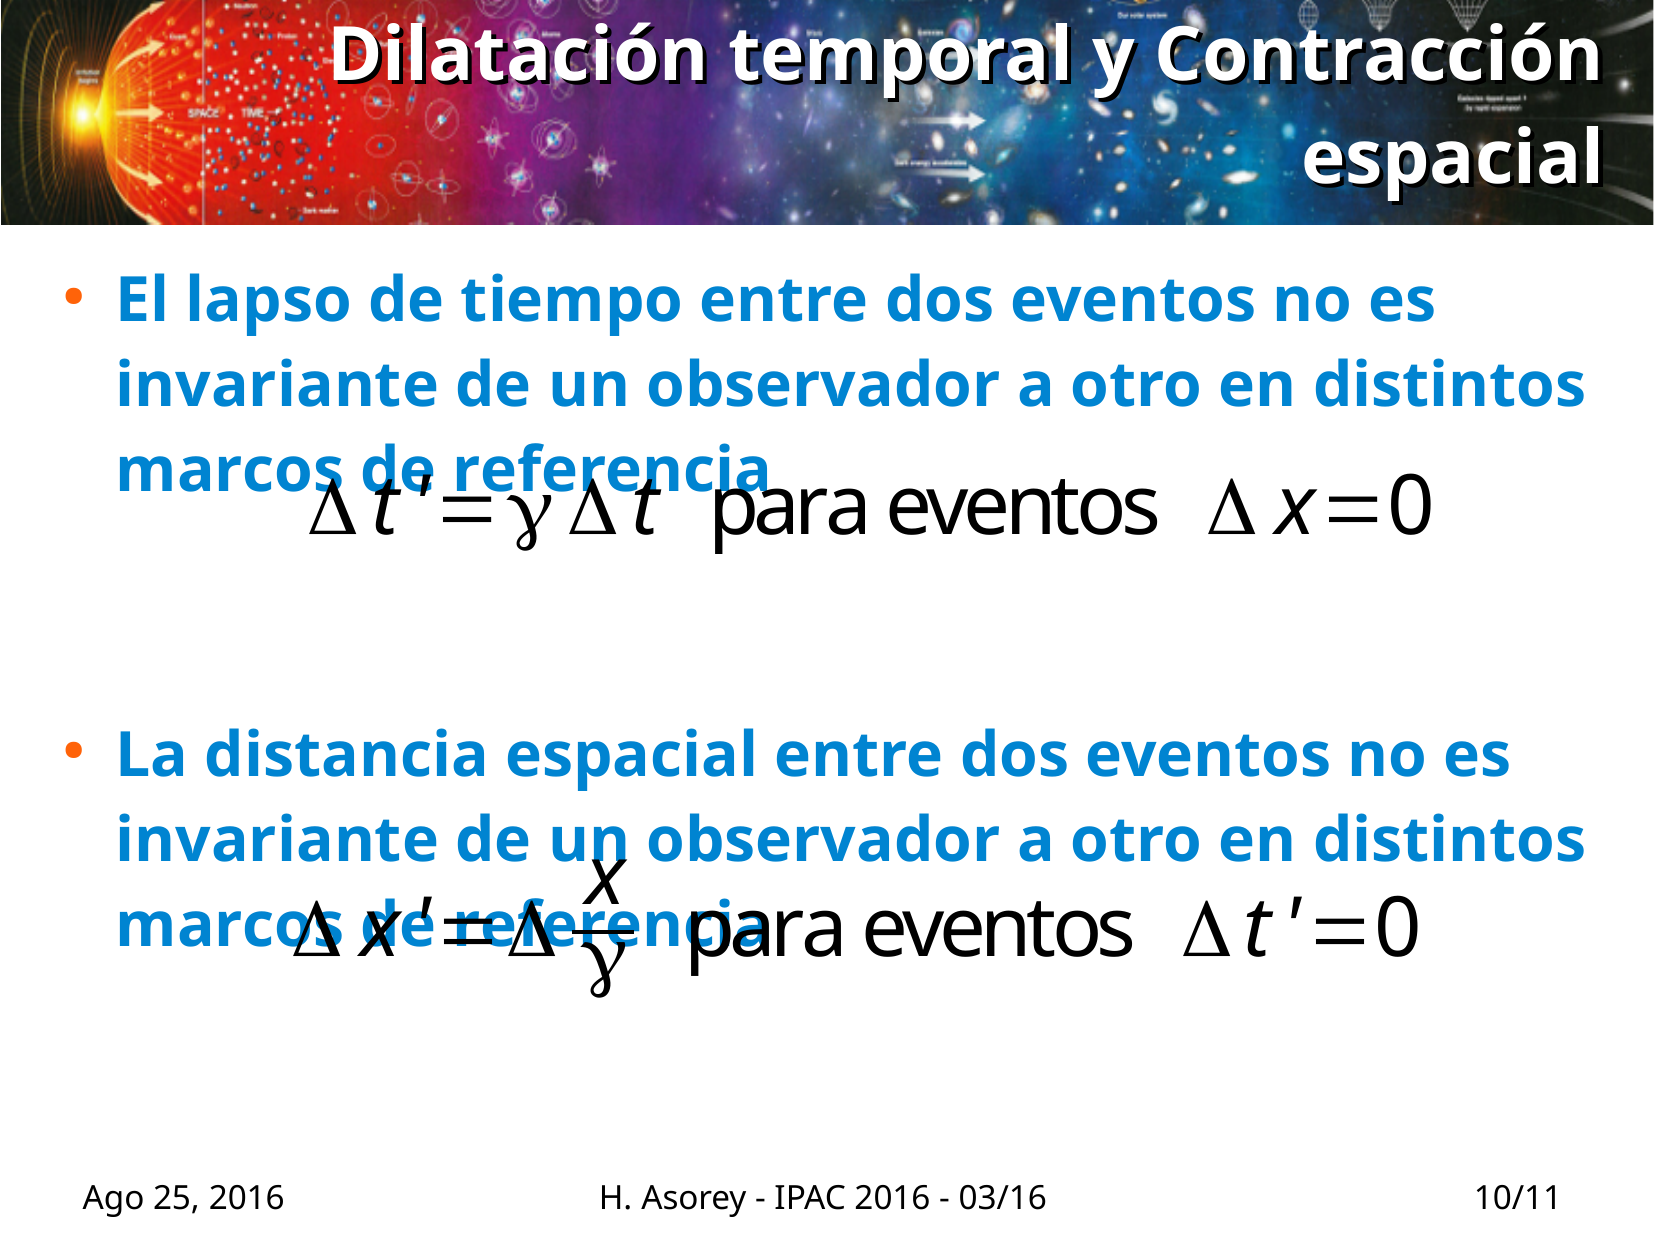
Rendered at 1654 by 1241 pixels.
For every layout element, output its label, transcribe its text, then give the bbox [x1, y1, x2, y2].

title Dilatación temporal y Contracción espacial [45, 15, 1606, 191]
chart [300, 453, 1454, 556]
chart [284, 825, 1441, 1003]
list El lapso de tiempo entre dos eventos no es invariante de un observador a otro en distintos marcos de referencia La distancia espacial entre dos eventos no es invariante de un observador a otro en distintos marcos de referencia [45, 255, 1654, 1156]
picture [1, 0, 1654, 225]
